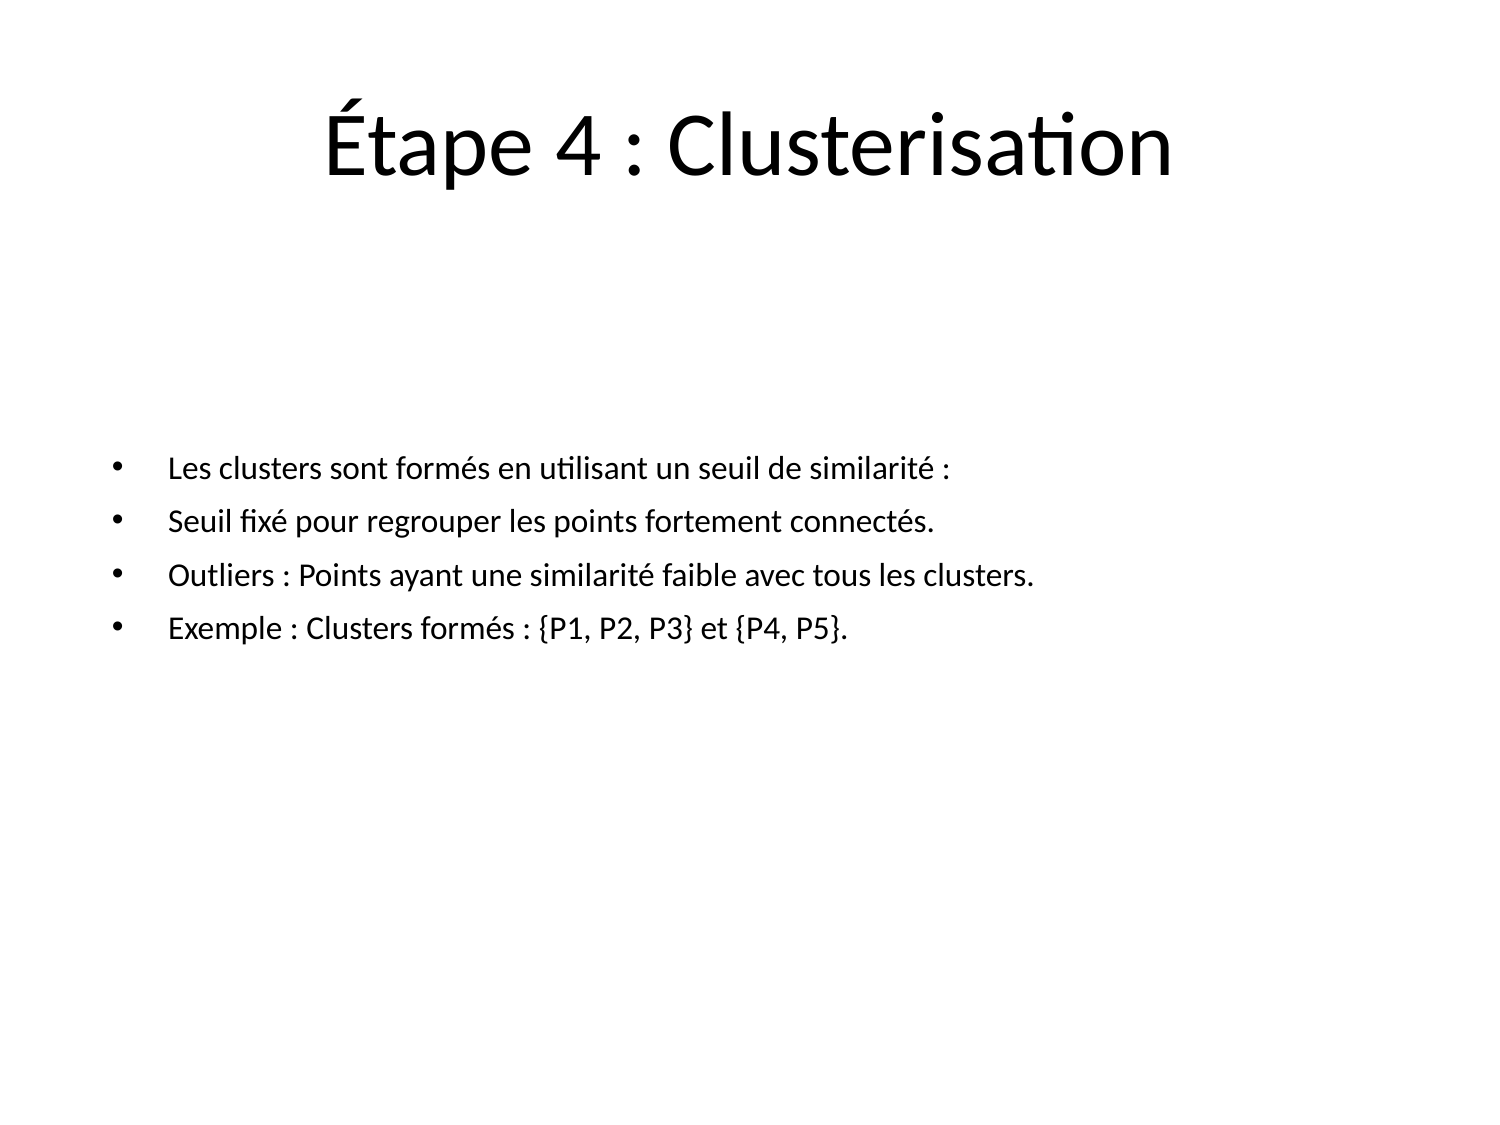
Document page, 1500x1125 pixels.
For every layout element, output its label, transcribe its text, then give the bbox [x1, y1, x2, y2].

list Les clusters sont formés en utilisant un seuil de similarité : Seuil fixé pour regrouper les points fortement connectés. Outliers : Points ayant une similarité faible avec tous les clusters. Exemple : Clusters formés : {P1, P2, P3} et {P4, P5}. [96, 438, 1447, 1125]
title Étape 4 : Clusterisation [75, 45, 1425, 233]
